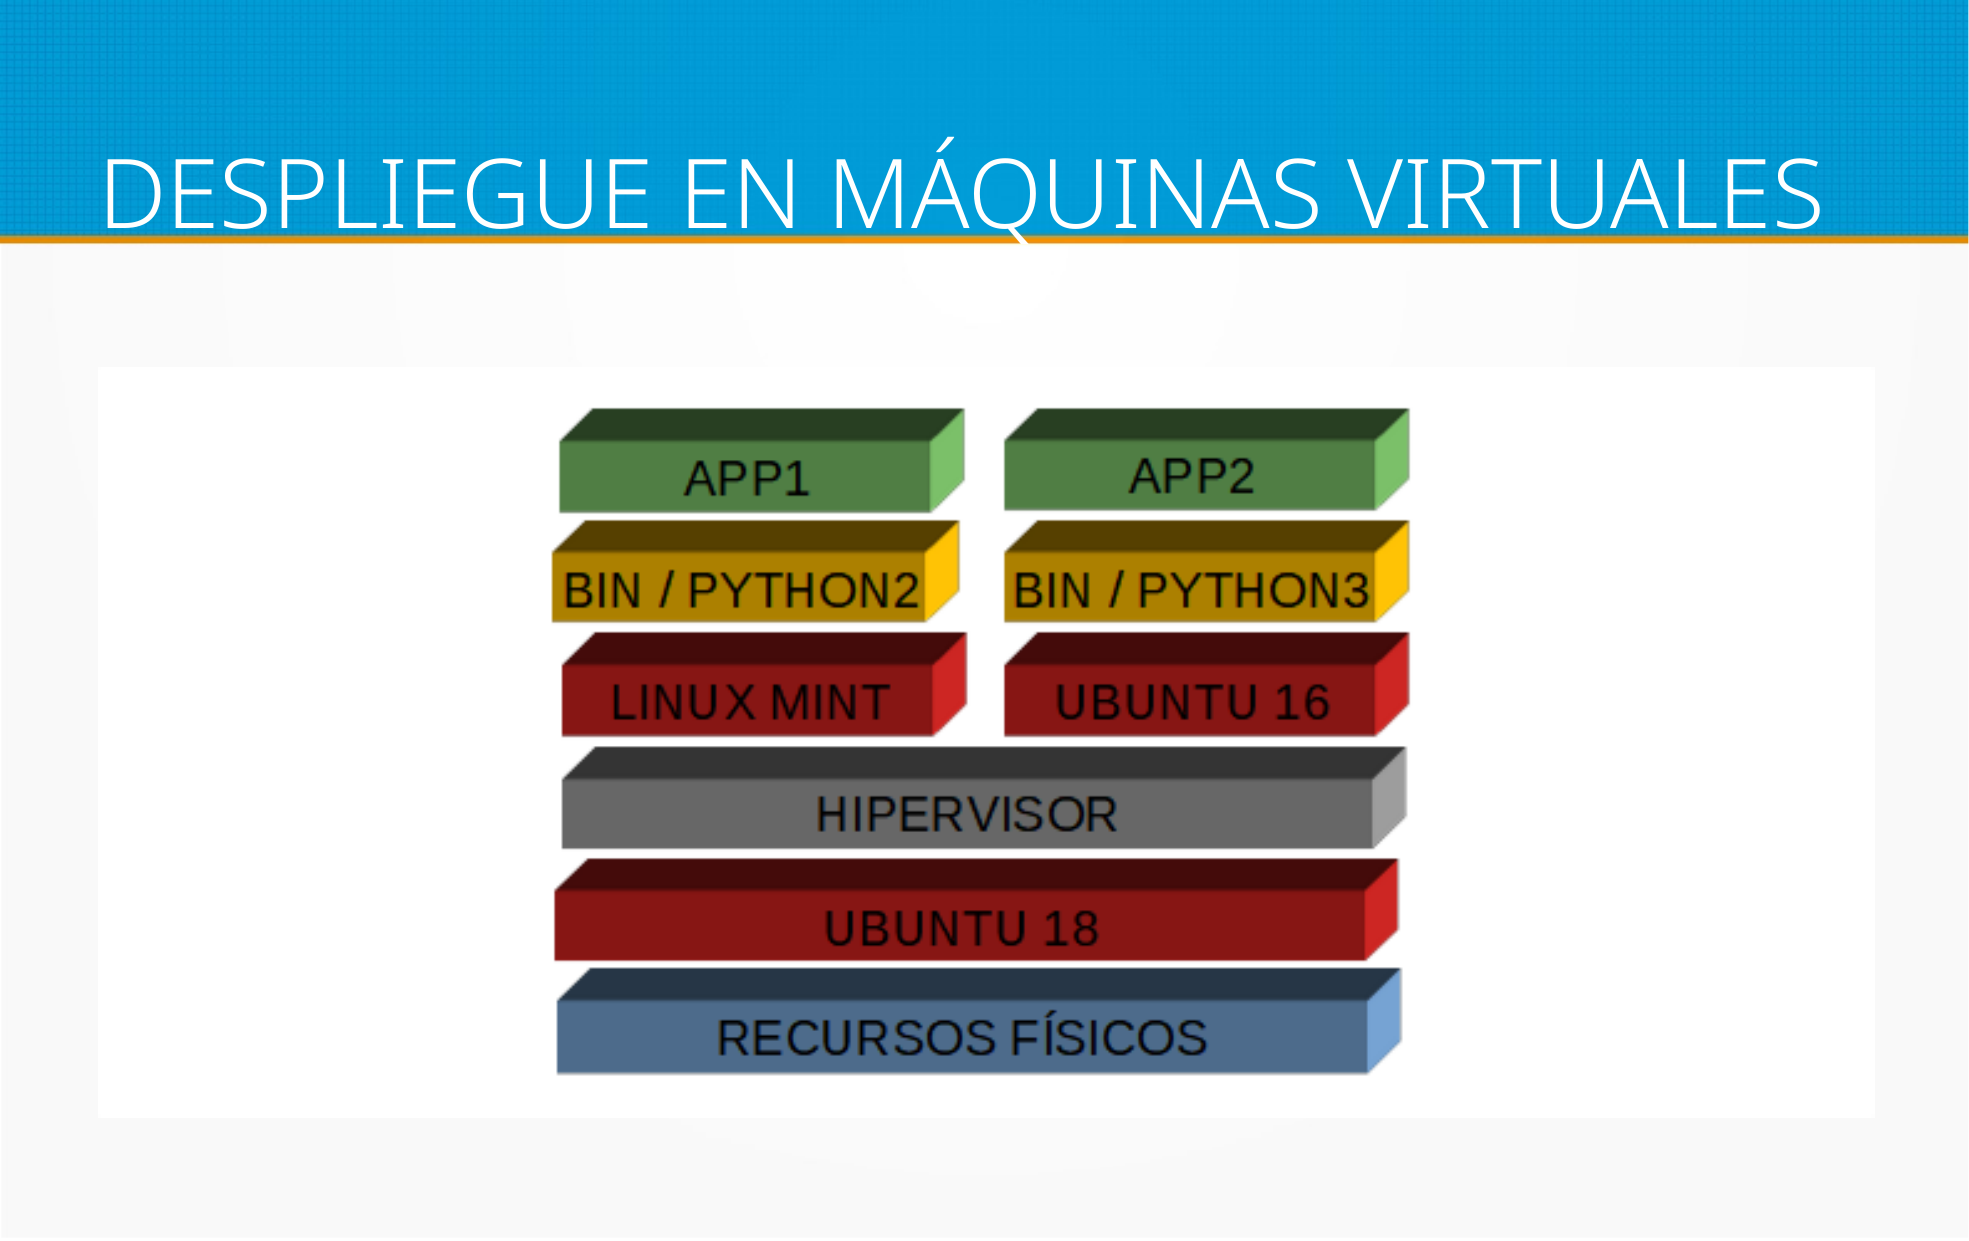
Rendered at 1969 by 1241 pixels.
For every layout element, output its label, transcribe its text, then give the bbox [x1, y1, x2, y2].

title DESPLIEGUE EN MÁQUINAS VIRTUALES [98, 49, 1870, 257]
picture [0, 233, 1969, 1241]
